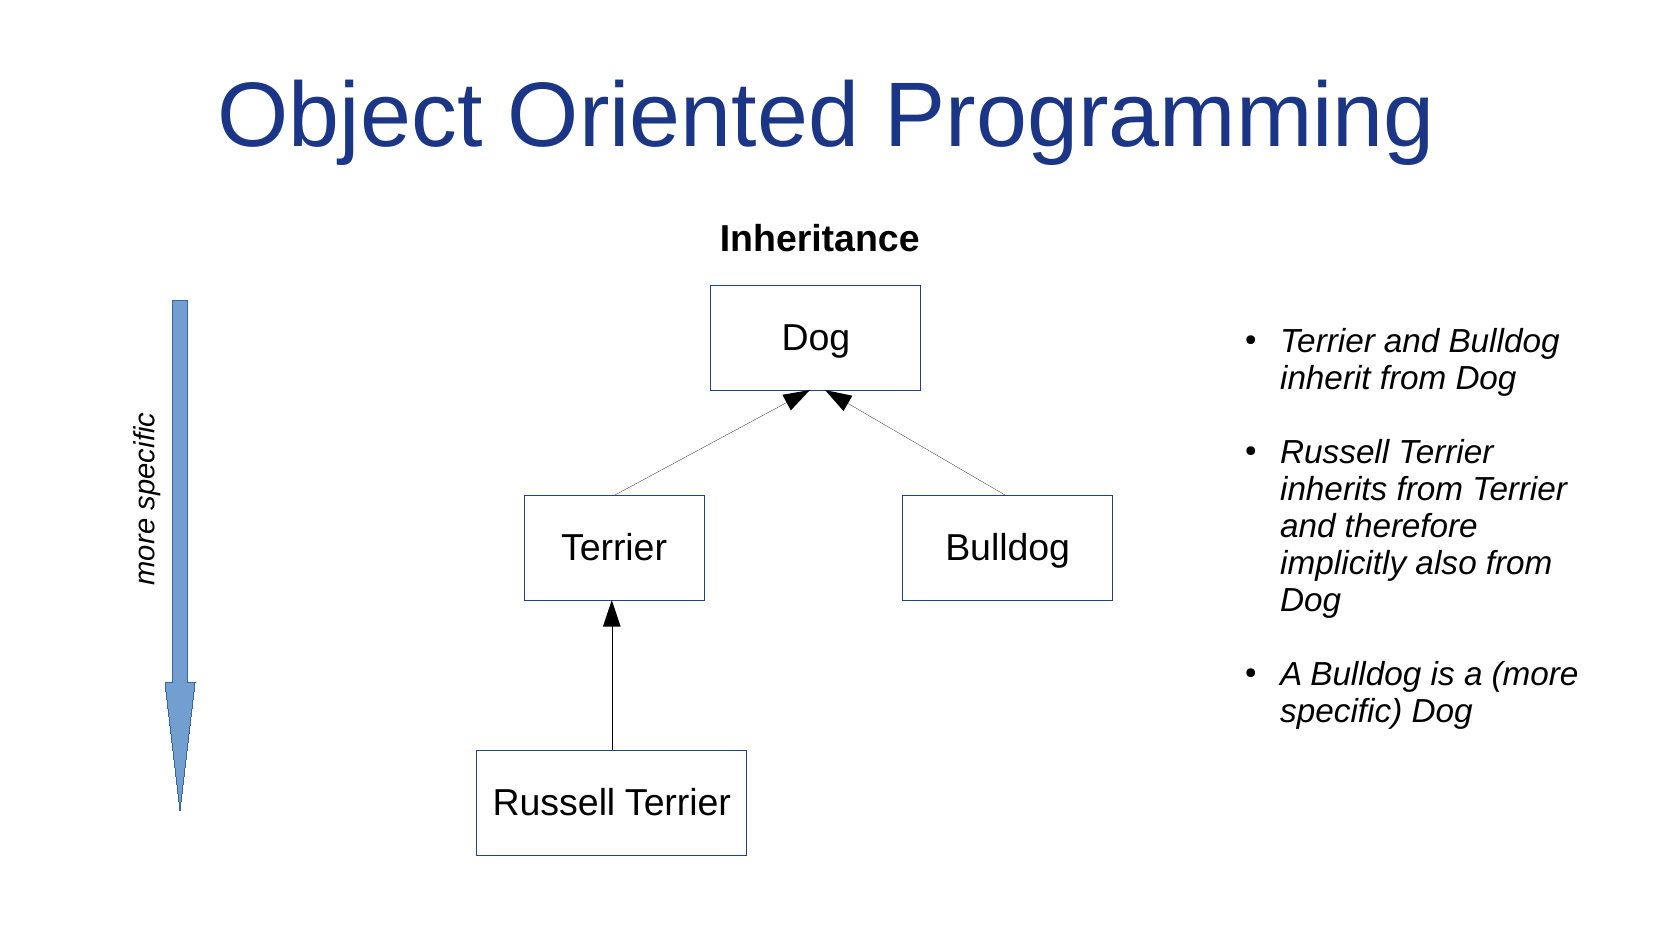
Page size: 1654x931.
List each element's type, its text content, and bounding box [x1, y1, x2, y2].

text_box [165, 300, 196, 811]
text_box Dog [710, 285, 921, 391]
text_box Russell Terrier [476, 750, 747, 856]
text_box more specific [120, 299, 169, 601]
text_box Inheritance [705, 210, 1126, 267]
text_box Bulldog [902, 495, 1113, 601]
text_box Terrier and Bulldog inherit from Dog Russell Terrier inherits from Terrier and therefore implicitly also from Dog A Bulldog is a (more specific) Dog [1230, 315, 1609, 812]
title Object Oriented Programming [82, 37, 1572, 193]
text_box Terrier [524, 495, 705, 601]
